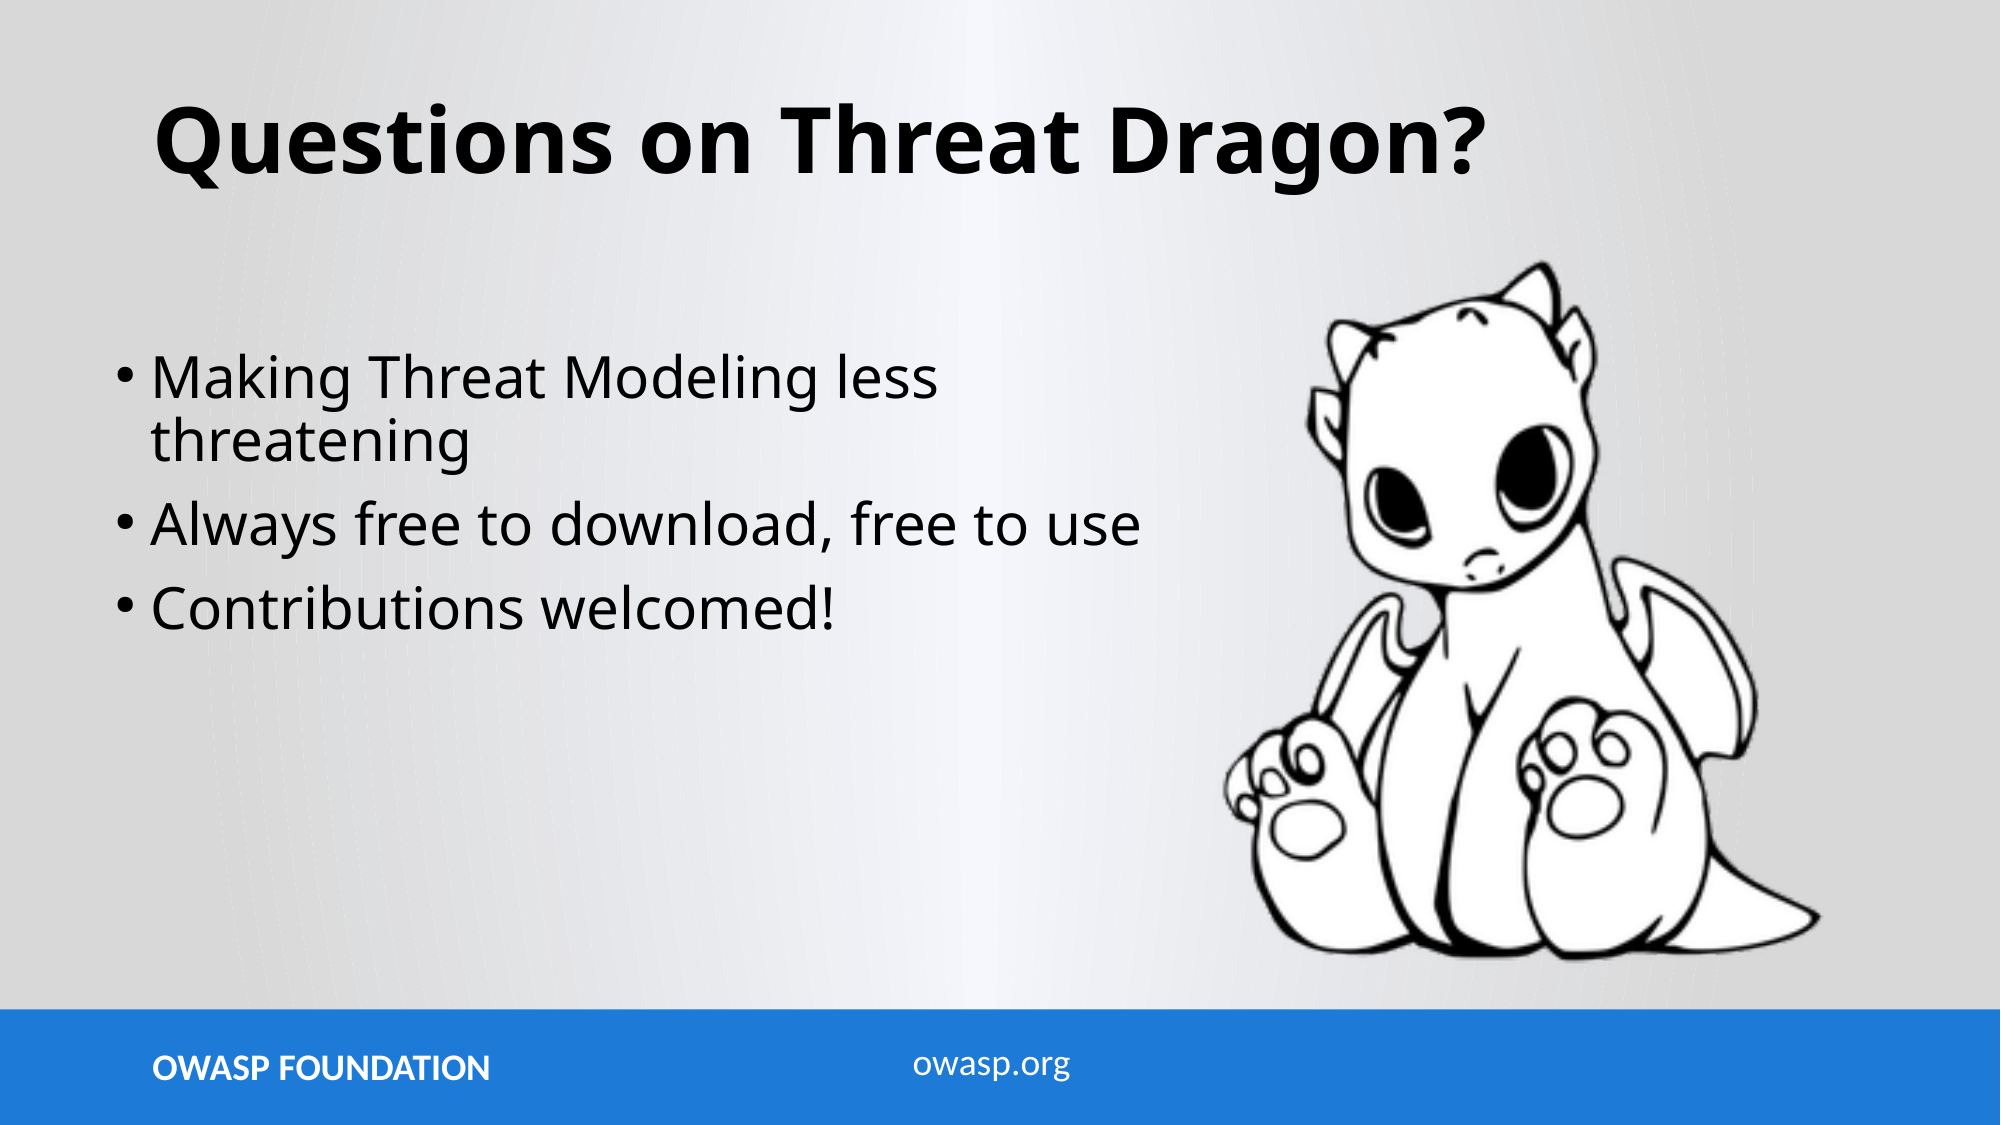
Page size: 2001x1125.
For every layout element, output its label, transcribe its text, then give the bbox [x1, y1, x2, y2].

picture [1162, 255, 1883, 976]
list Making Threat Modeling less threatening Always free to download, free to use Contributions welcomed! [99, 340, 1162, 976]
title Questions on Threat Dragon? [137, 35, 1863, 253]
